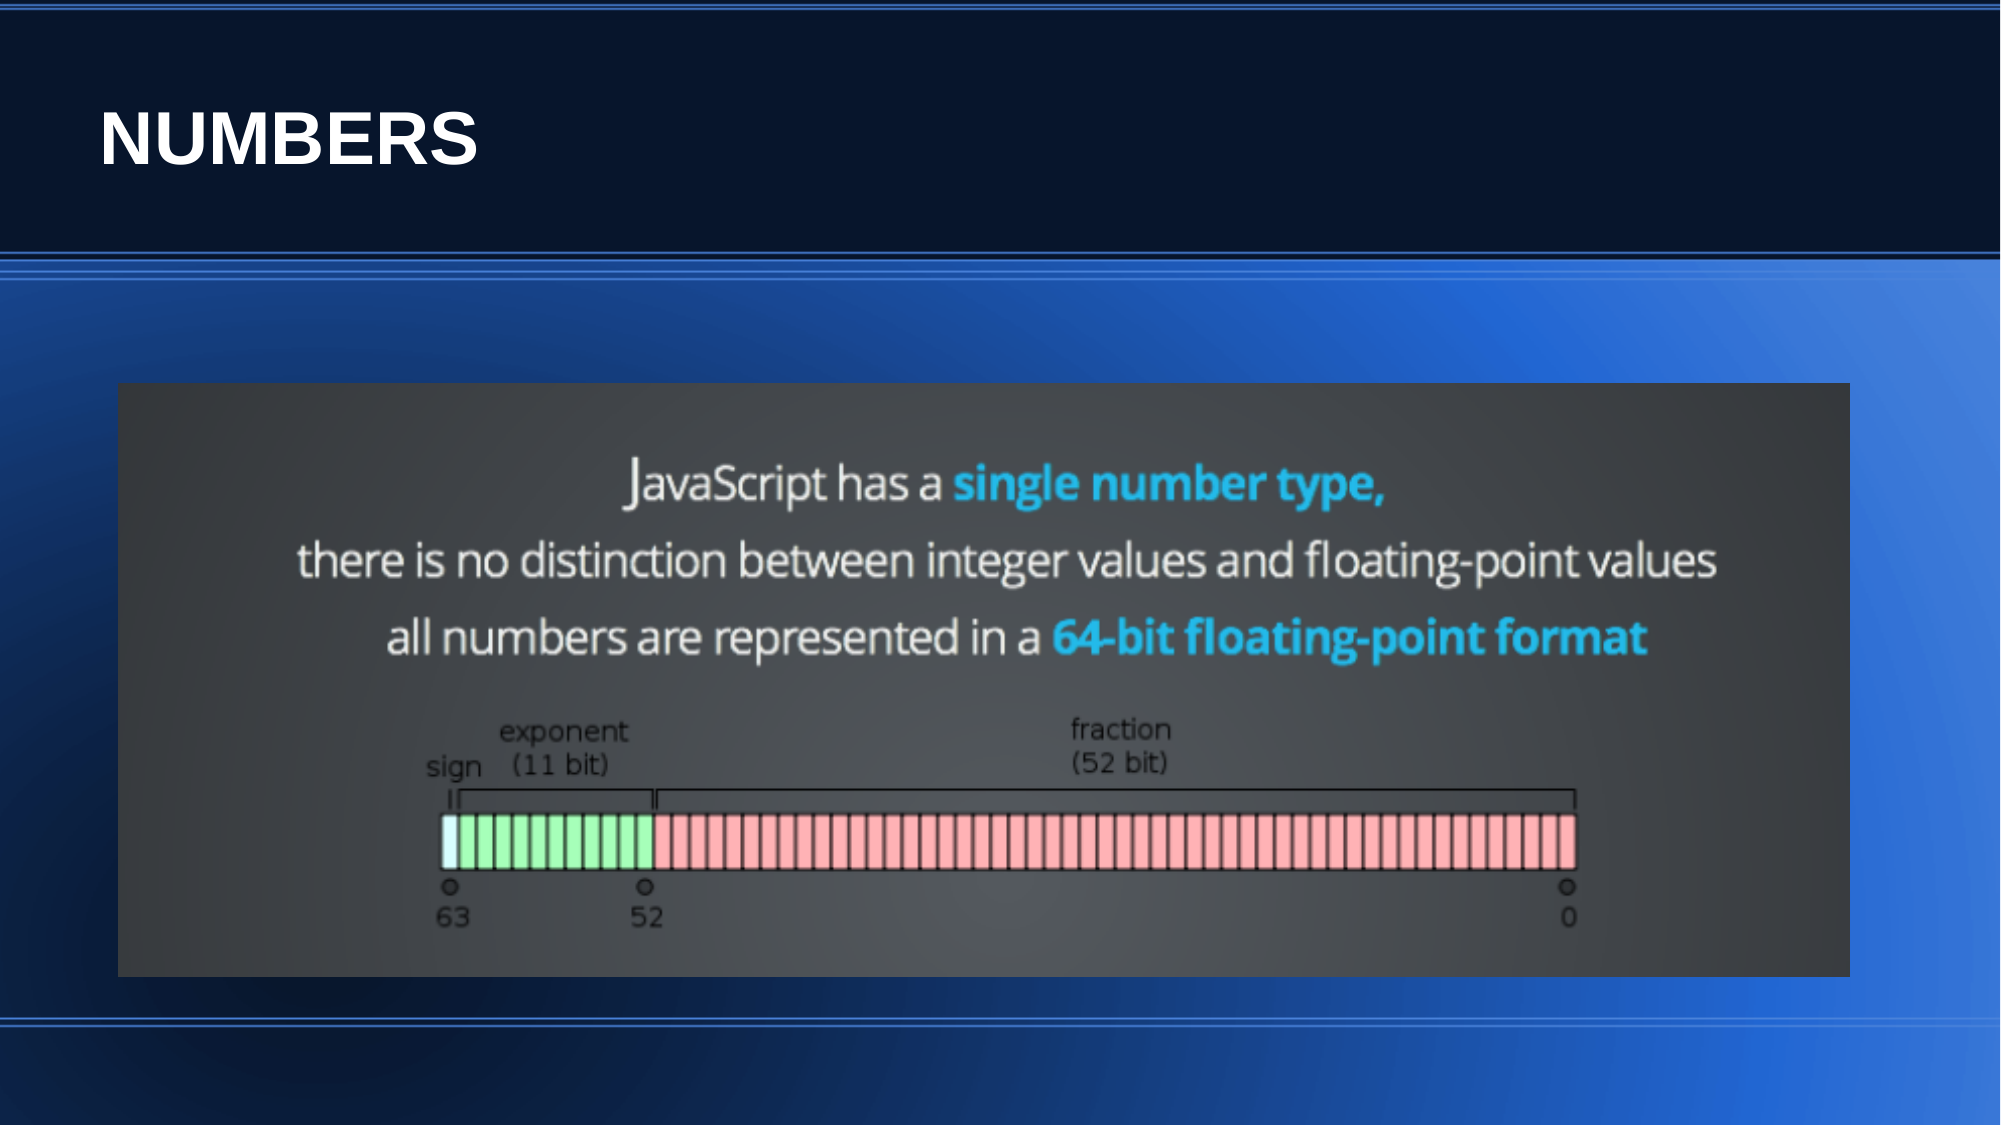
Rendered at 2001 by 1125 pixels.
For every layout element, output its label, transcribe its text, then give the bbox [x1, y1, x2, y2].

title NUMBERS [99, 44, 1900, 233]
picture [0, 0, 2001, 1125]
